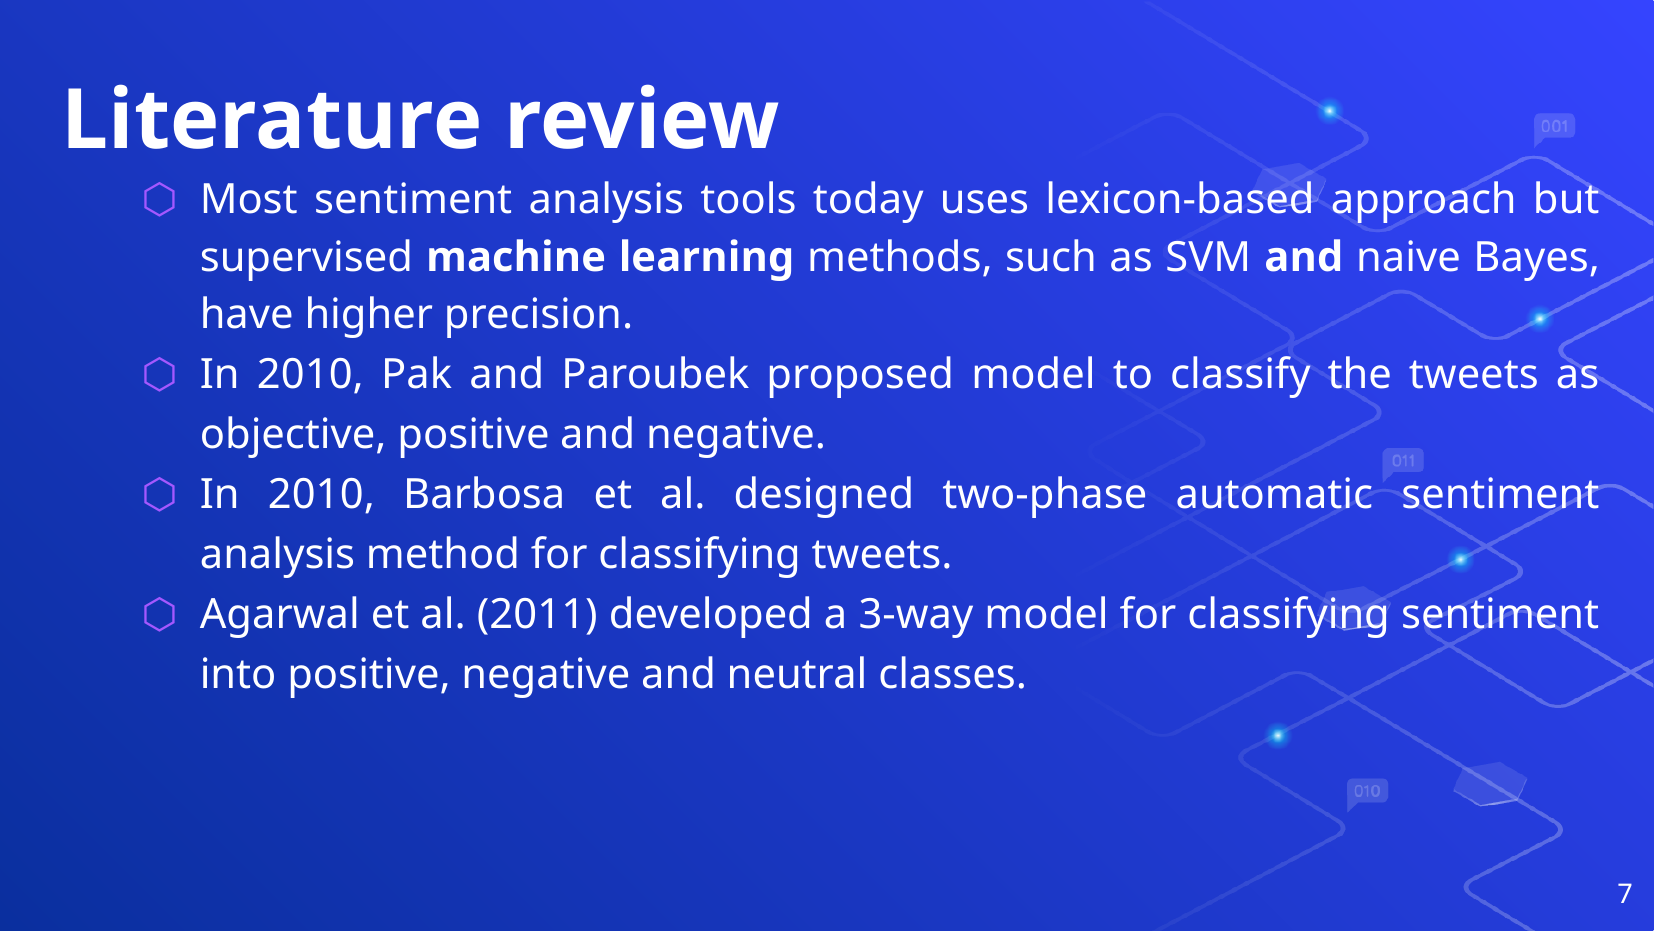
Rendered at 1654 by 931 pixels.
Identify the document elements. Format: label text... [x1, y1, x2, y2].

list Most sentiment analysis tools today uses lexicon-based approach but supervised machine learning methods, such as SVM and naive Bayes, have higher precision. In 2010, Pak and Paroubek proposed model to classify the tweets as objective, positive and negative. In 2010, Barbosa et al. designed two-phase automatic sentiment analysis method for classifying tweets. Agarwal et al. (2011) developed a 3-way model for classifying sentiment into positive, negative and neutral classes. [124, 164, 1601, 828]
slide_number <number> [1533, 858, 1633, 931]
picture [0, 0, 1654, 931]
title Literature review [61, 30, 1165, 165]
